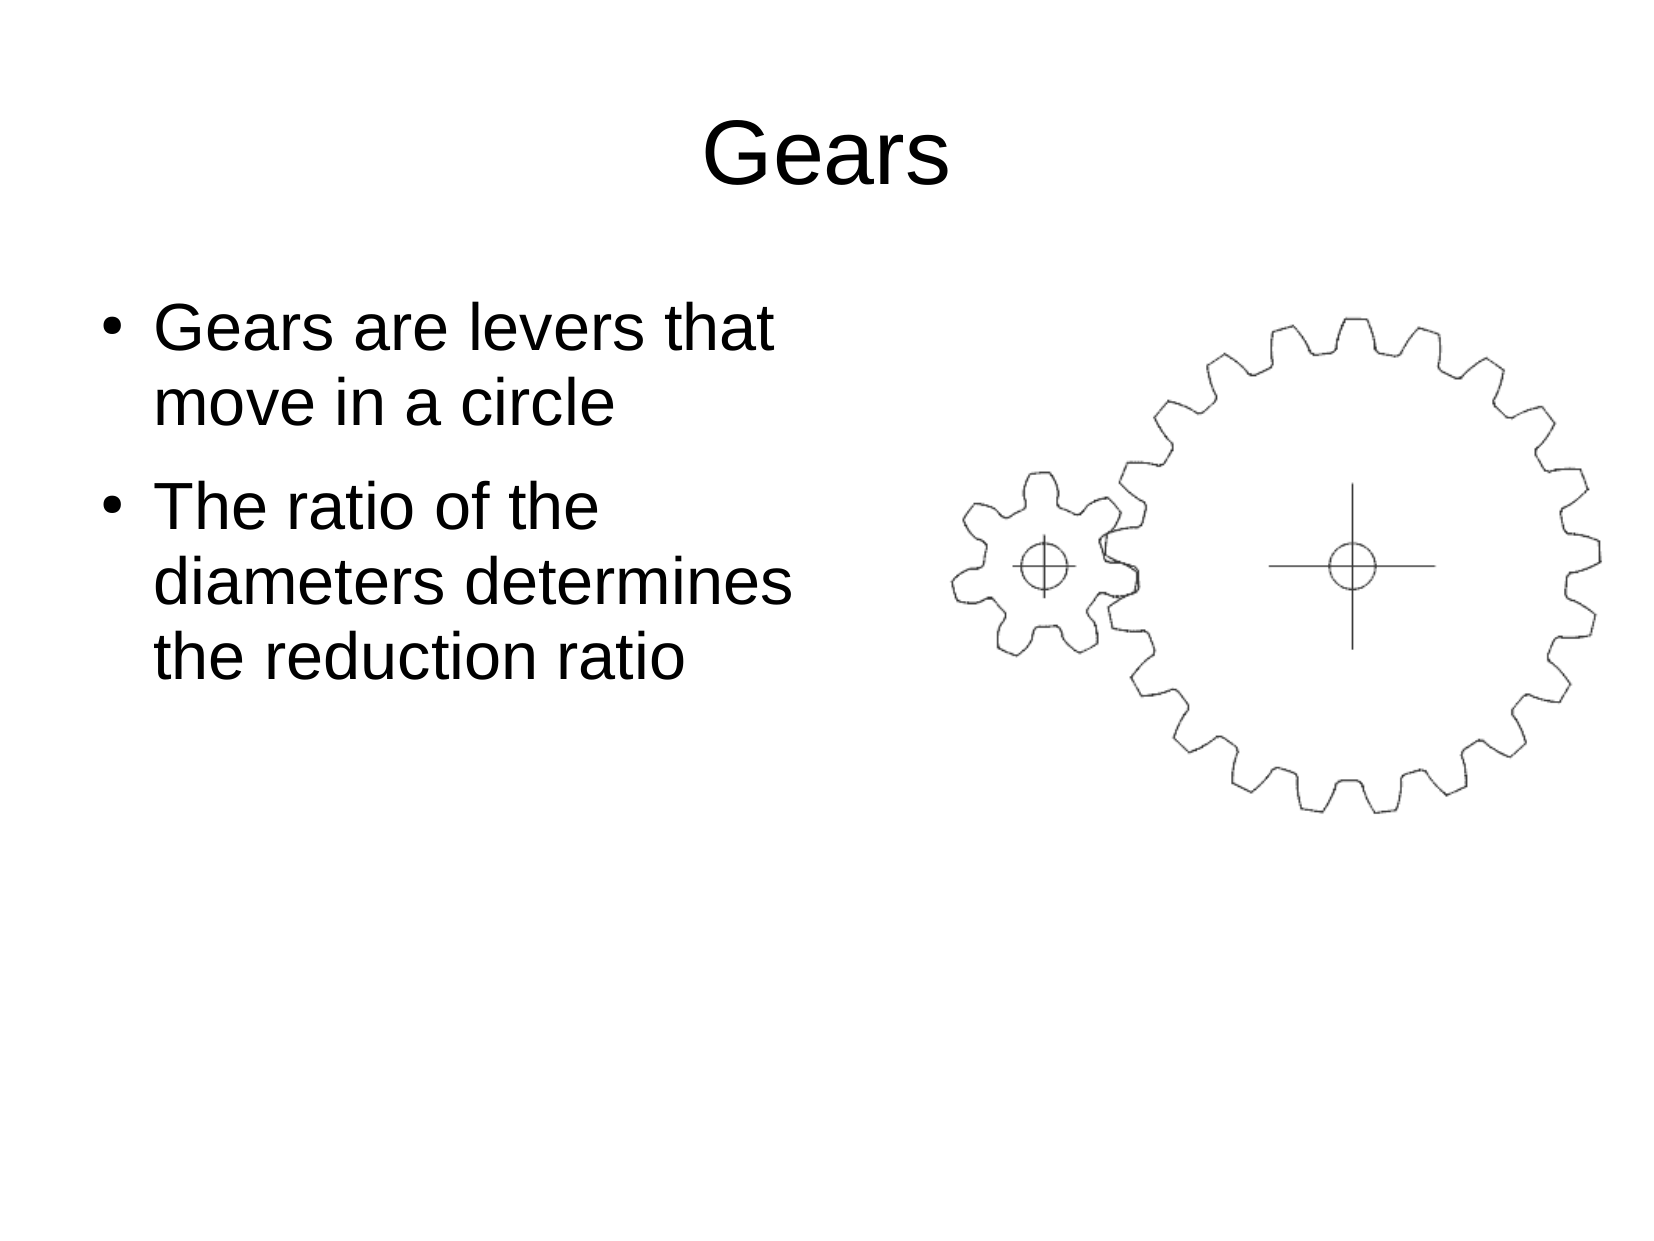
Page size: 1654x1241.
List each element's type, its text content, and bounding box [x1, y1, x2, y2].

picture [930, 300, 1613, 826]
title Gears [82, 49, 1571, 257]
list Gears are levers that move in a circle The ratio of the diameters determines the reduction ratio [82, 290, 856, 1010]
